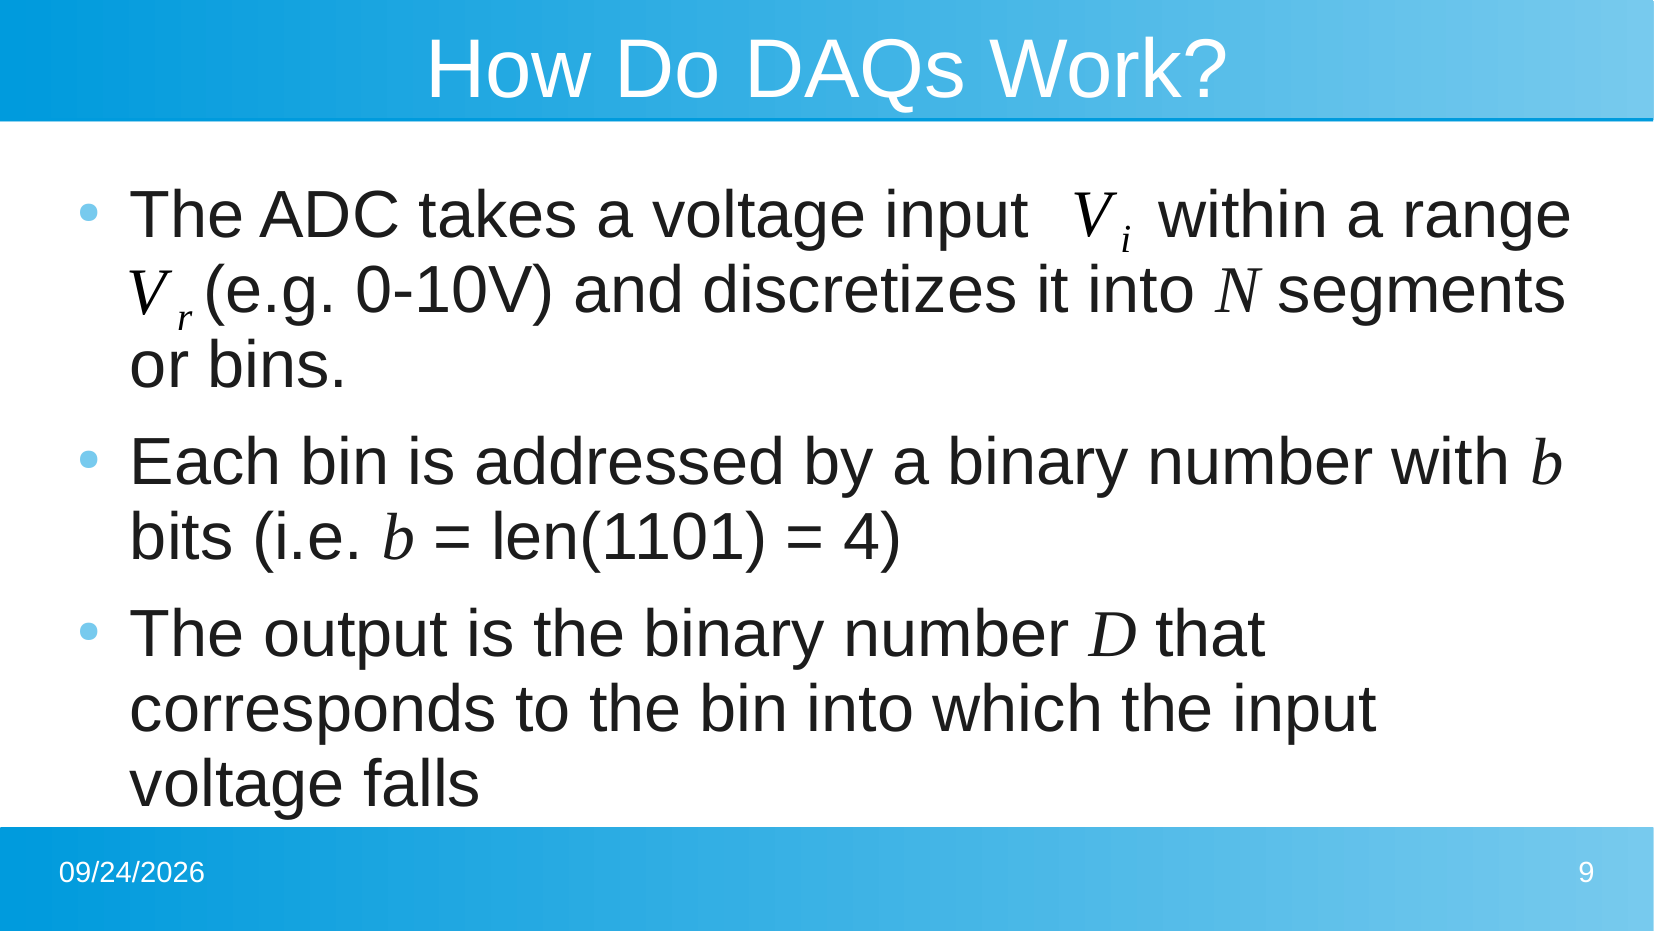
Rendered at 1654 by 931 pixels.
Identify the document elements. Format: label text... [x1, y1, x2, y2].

chart [120, 255, 200, 339]
chart [770, 437, 889, 497]
title How Do DAQs Work​? [59, 22, 1595, 116]
list The ADC takes a voltage input within a range (e.g. 0-10V) and discretizes it into N segments or bins. Each bin is addressed by a binary number with b bits (i.e. b = len(1101) = 4) The output is the binary number D that corresponds to the bin into which the input voltage falls [59, 177, 1595, 768]
chart [1065, 177, 1139, 261]
